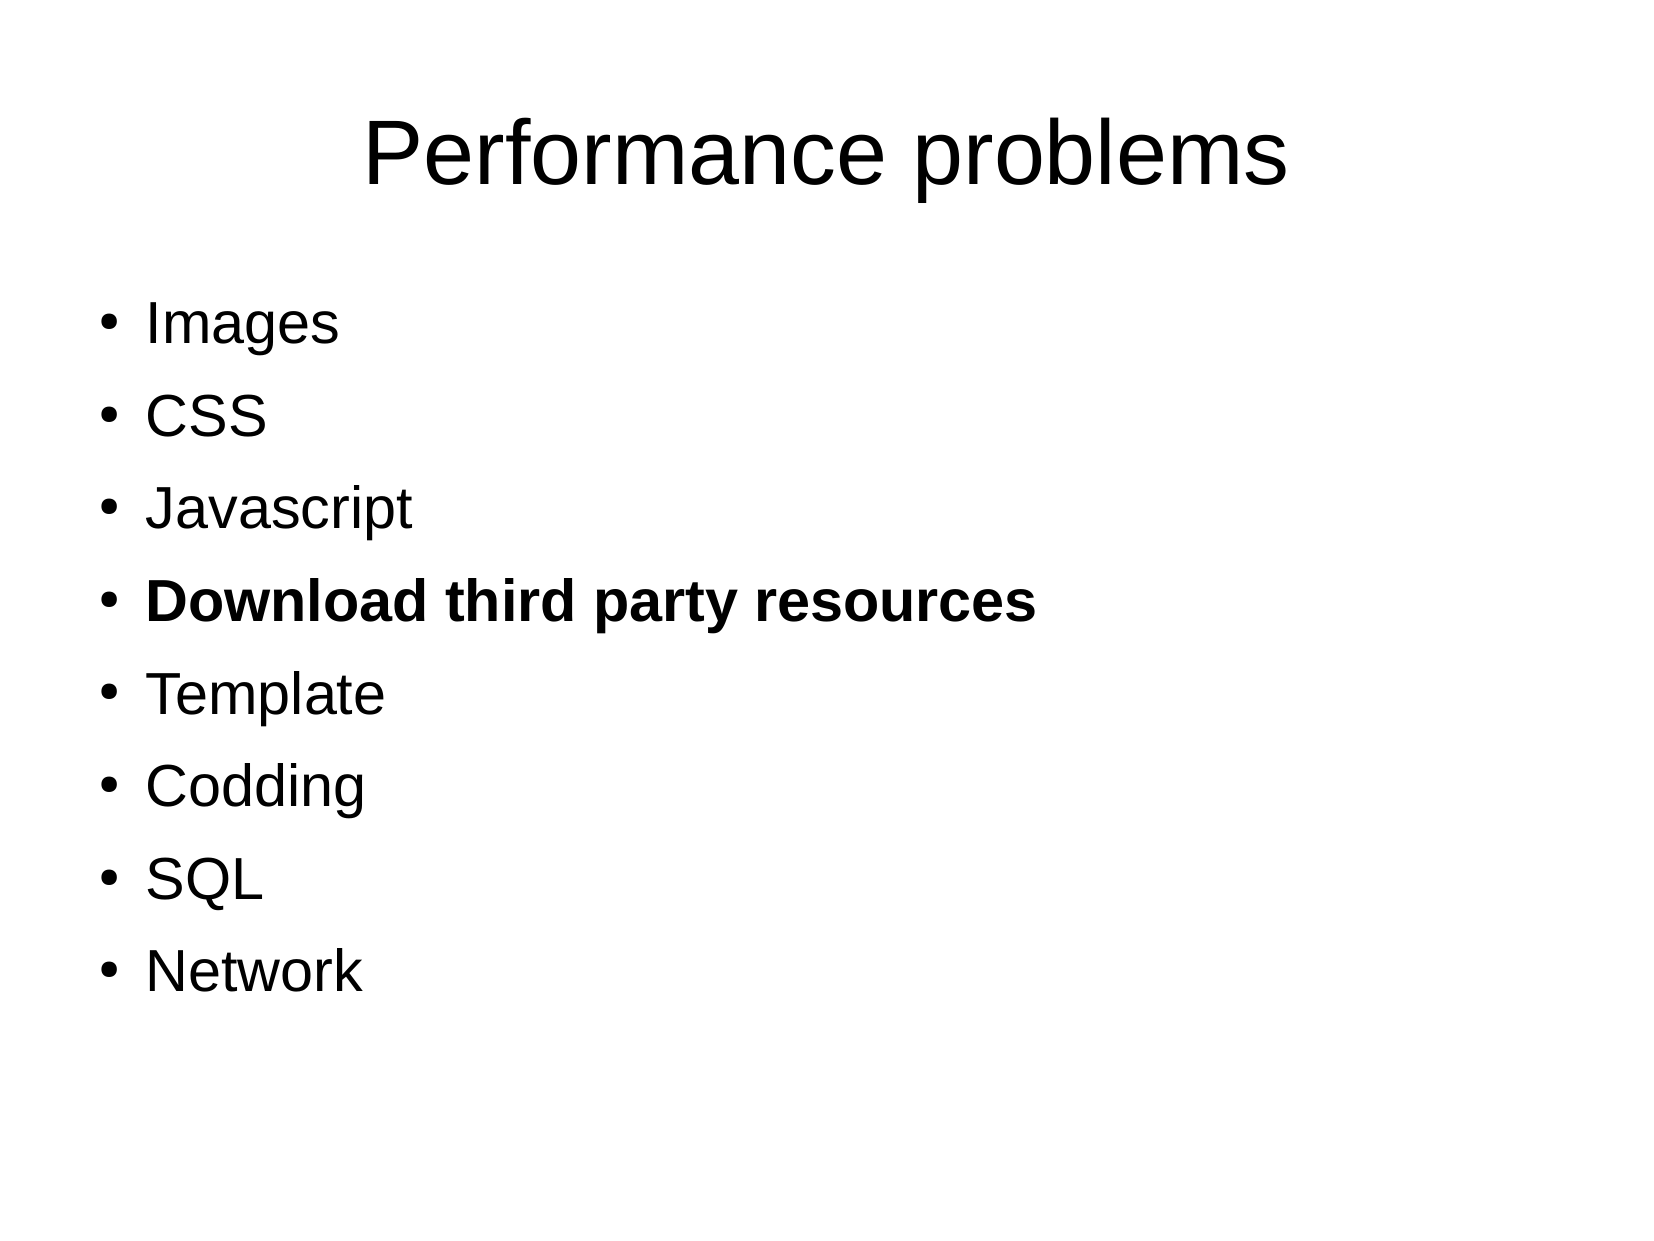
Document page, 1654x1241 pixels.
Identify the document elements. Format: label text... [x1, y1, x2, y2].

title Performance problems [82, 49, 1571, 257]
list Images CSS Javascript Download third party resources Template Codding SQL Network [82, 290, 1571, 1010]
